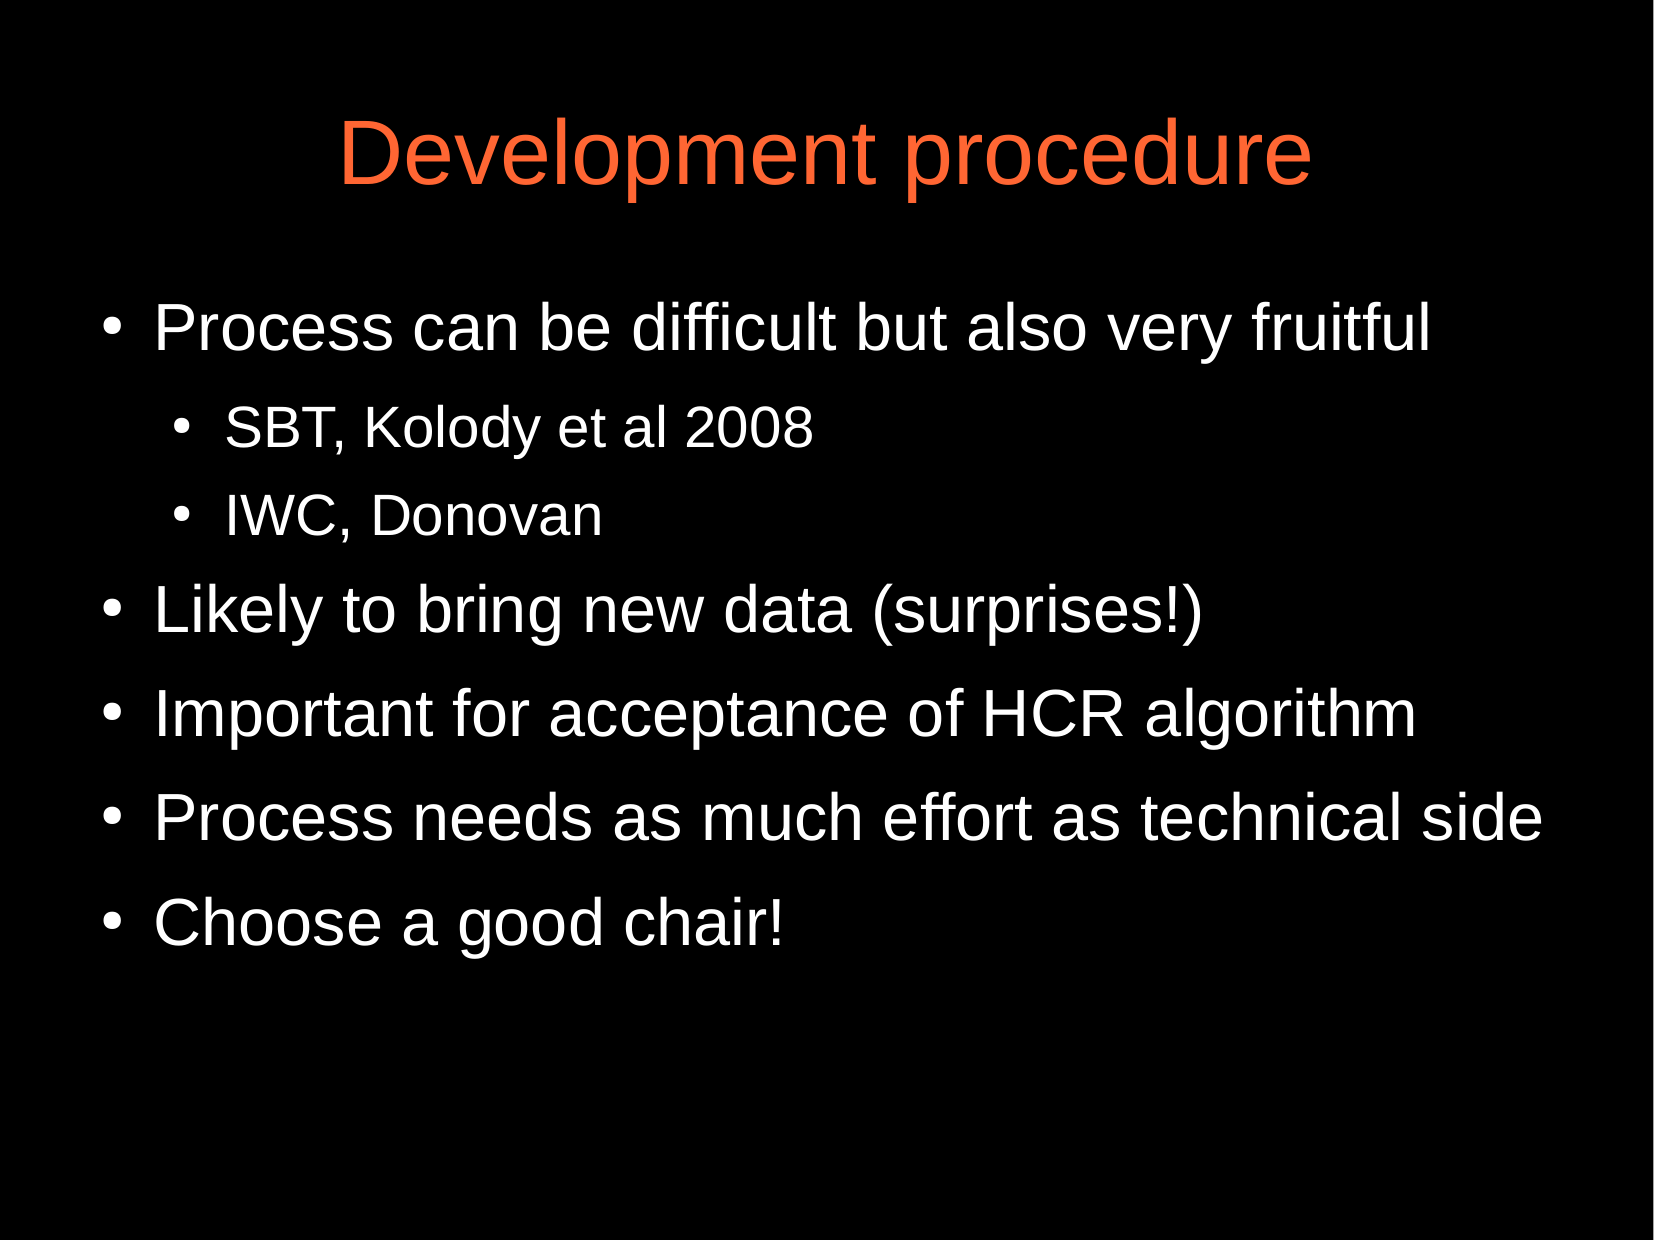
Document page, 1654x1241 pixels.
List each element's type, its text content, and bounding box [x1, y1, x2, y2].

list Process can be difficult but also very fruitful SBT, Kolody et al 2008 IWC, Donovan Likely to bring new data (surprises!) Important for acceptance of HCR algorithm Process needs as much effort as technical side Choose a good chair! [82, 290, 1571, 1109]
title Development procedure [82, 49, 1571, 257]
